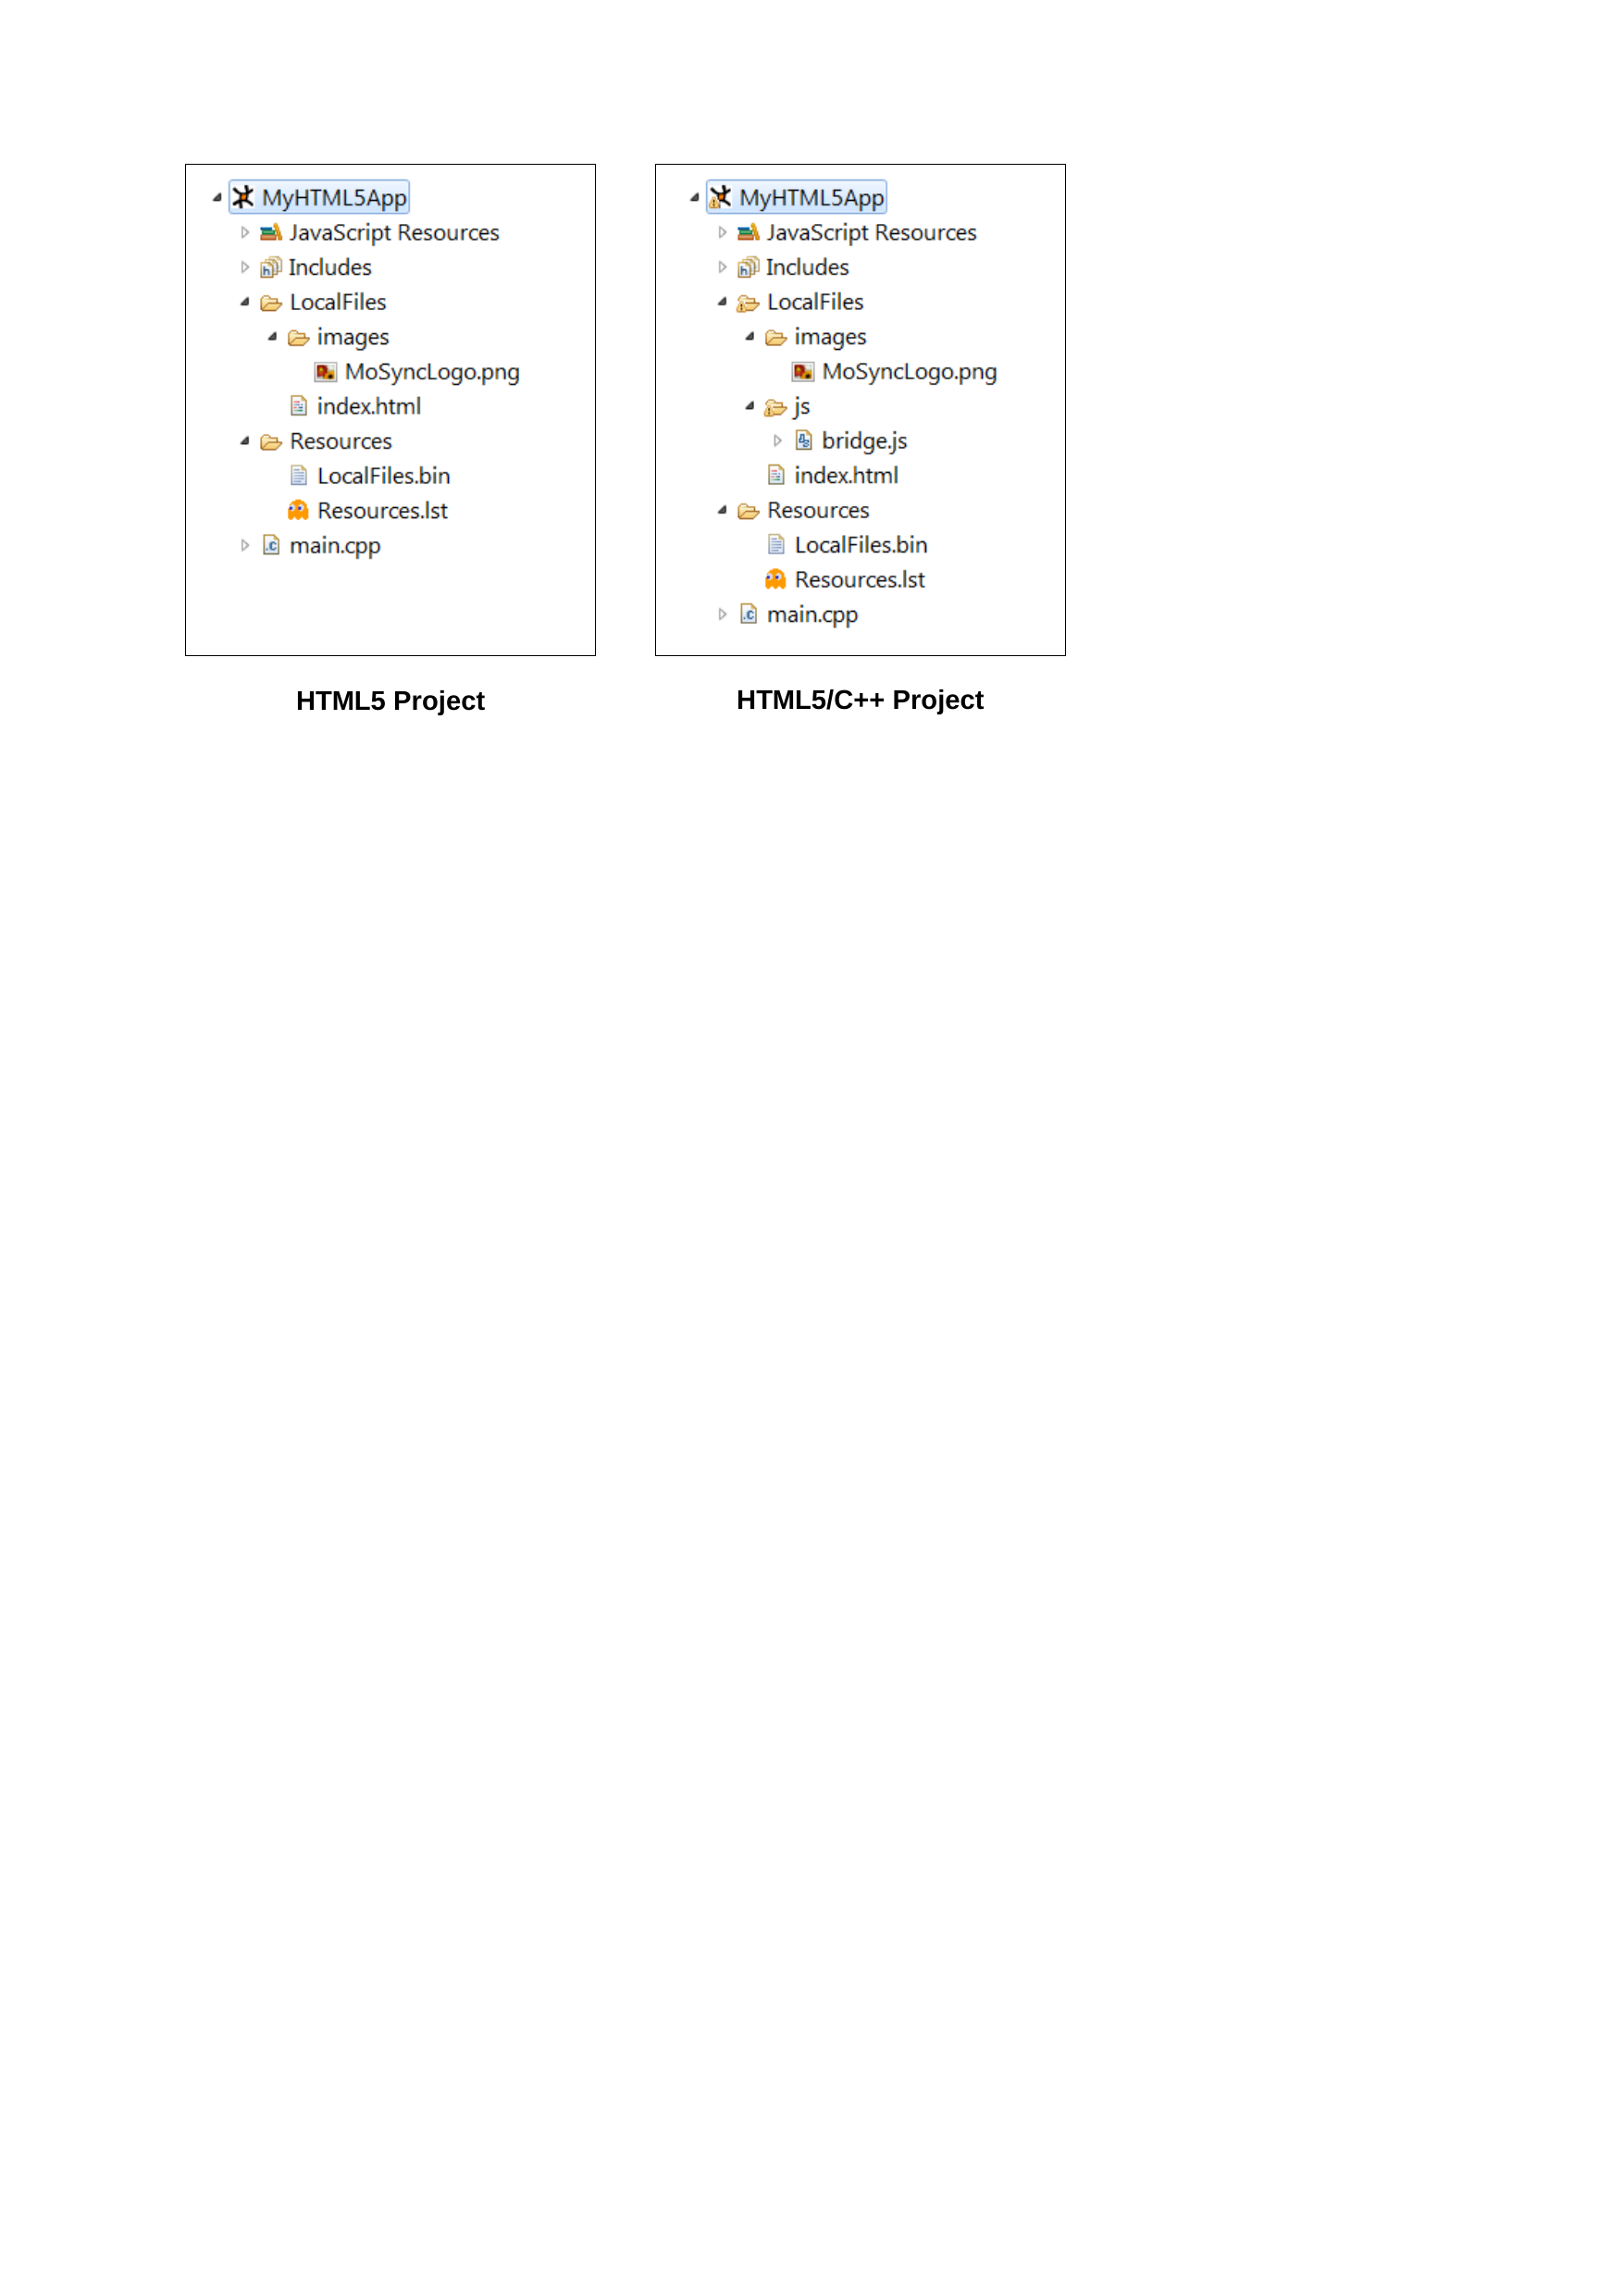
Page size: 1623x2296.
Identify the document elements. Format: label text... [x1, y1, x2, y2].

text_box [655, 164, 1066, 656]
text_box HTML5 Project [185, 678, 596, 724]
picture [203, 177, 552, 564]
picture [680, 177, 1022, 635]
text_box [185, 164, 596, 656]
text_box HTML5/C++ Project [655, 677, 1066, 723]
